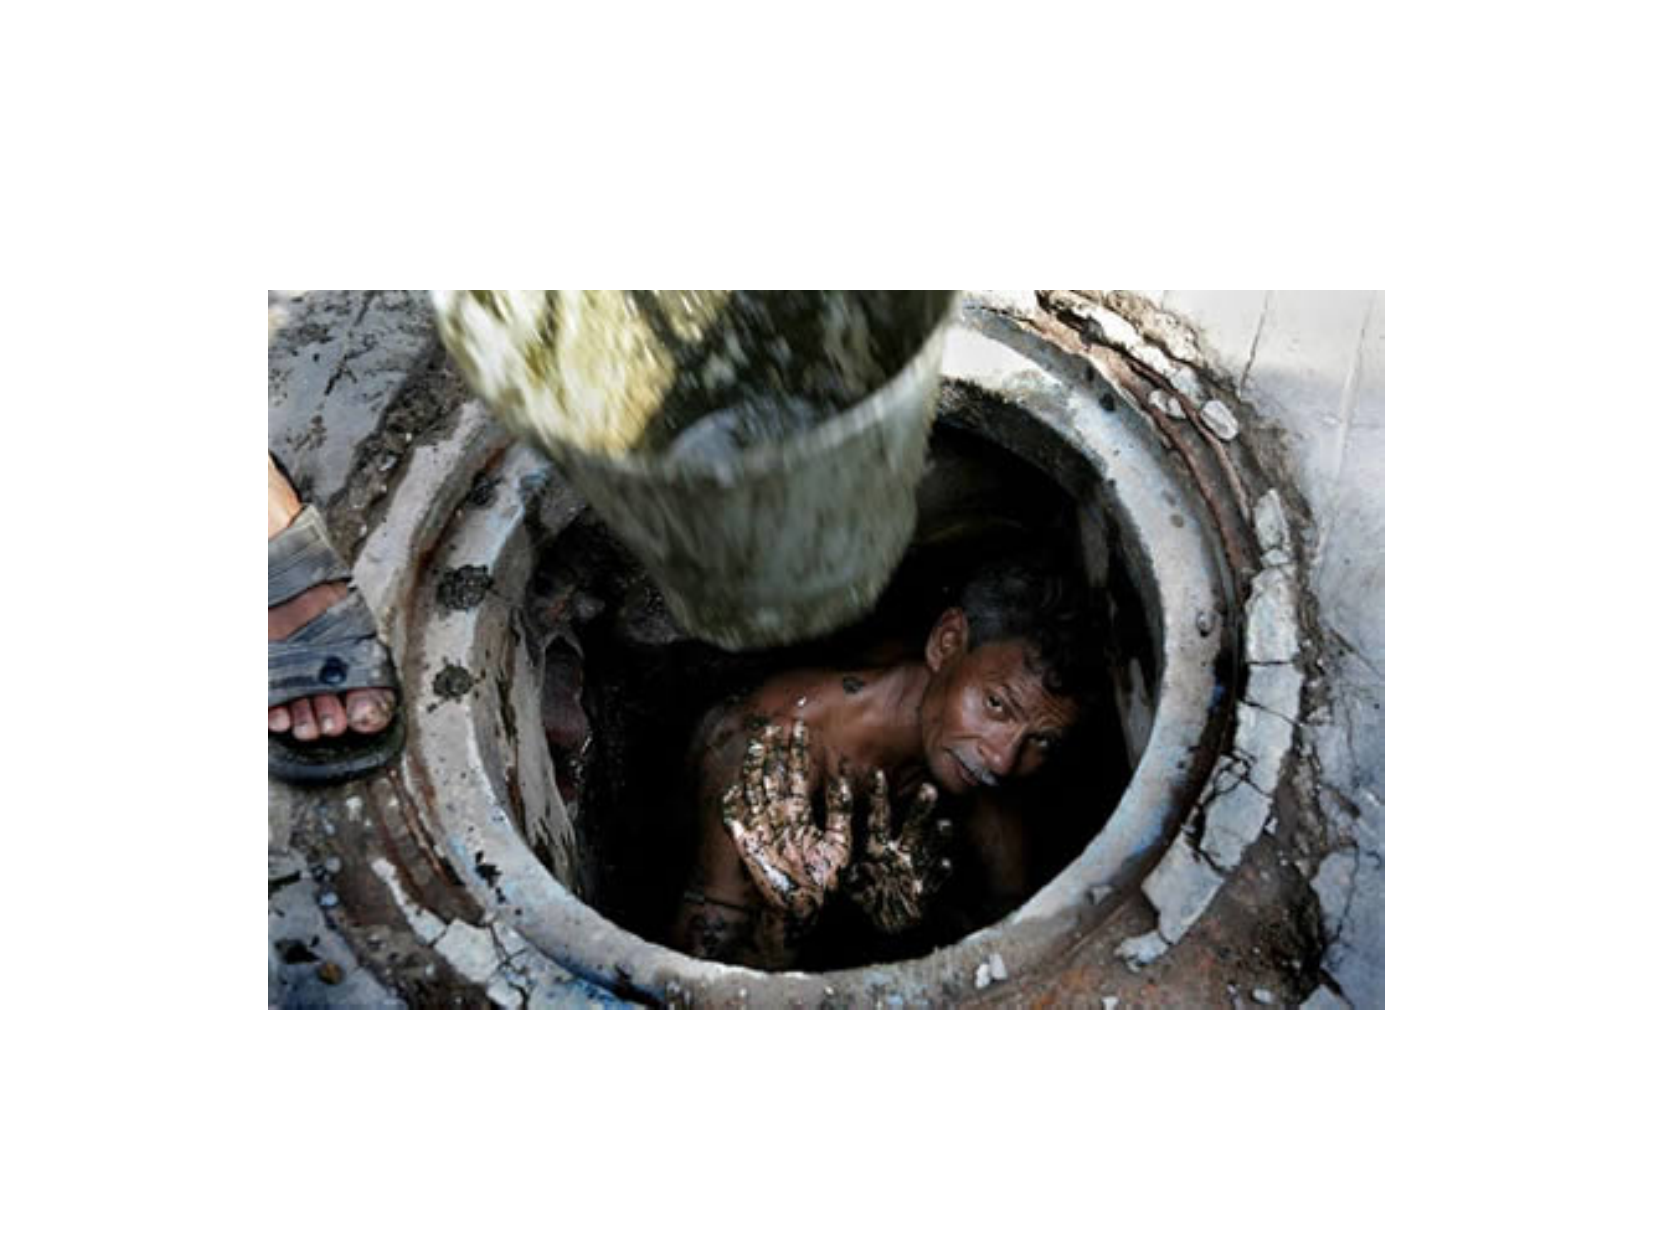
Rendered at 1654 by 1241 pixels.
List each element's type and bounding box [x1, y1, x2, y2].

picture [268, 290, 1385, 1010]
